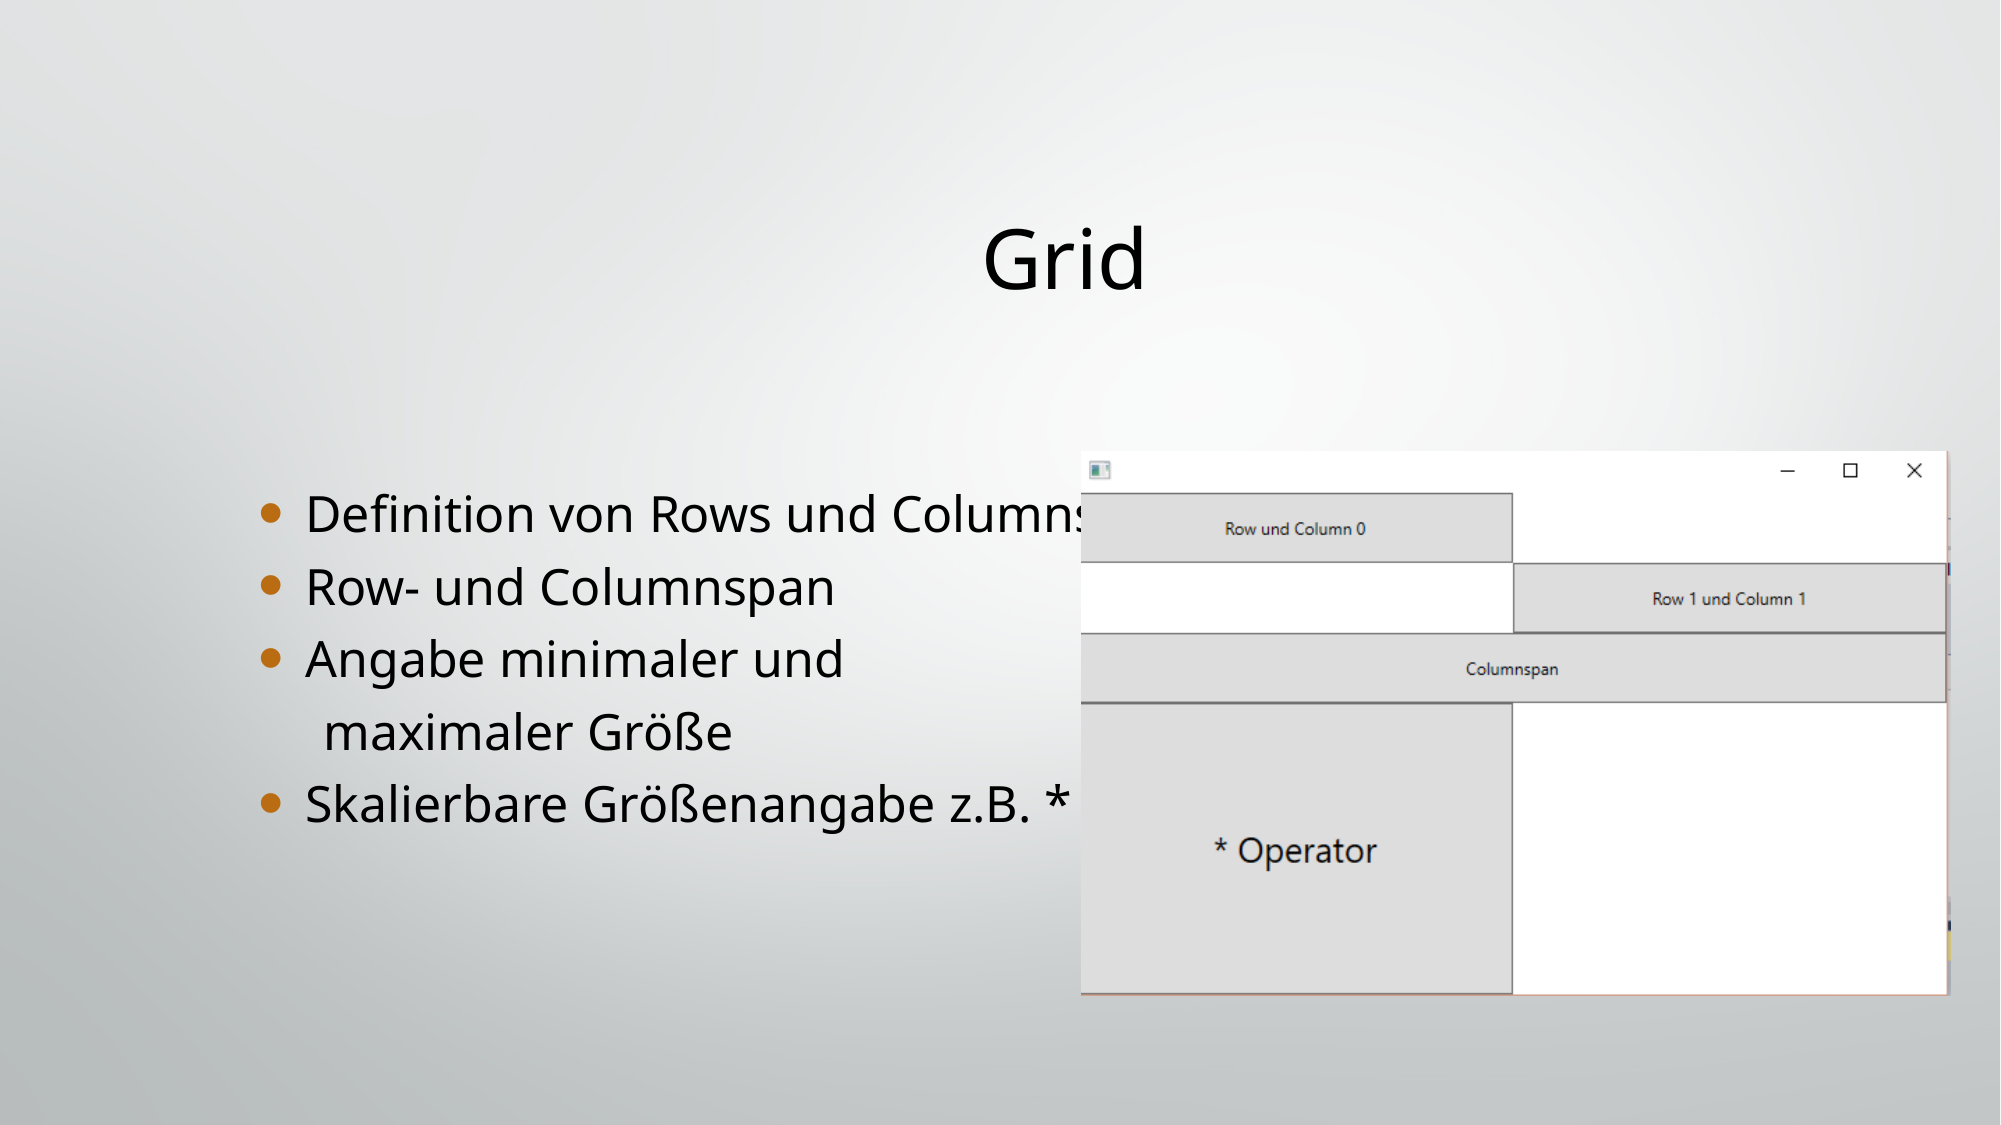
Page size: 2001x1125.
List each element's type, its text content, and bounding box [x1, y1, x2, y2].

title Grid [243, 112, 1887, 400]
picture [0, 0, 2001, 1125]
list Definition von Rows und Columns Row- und Columnspan Angabe minimaler und maximaler Größe Skalierbare Größenangabe z.B. * 2* [243, 437, 1887, 950]
